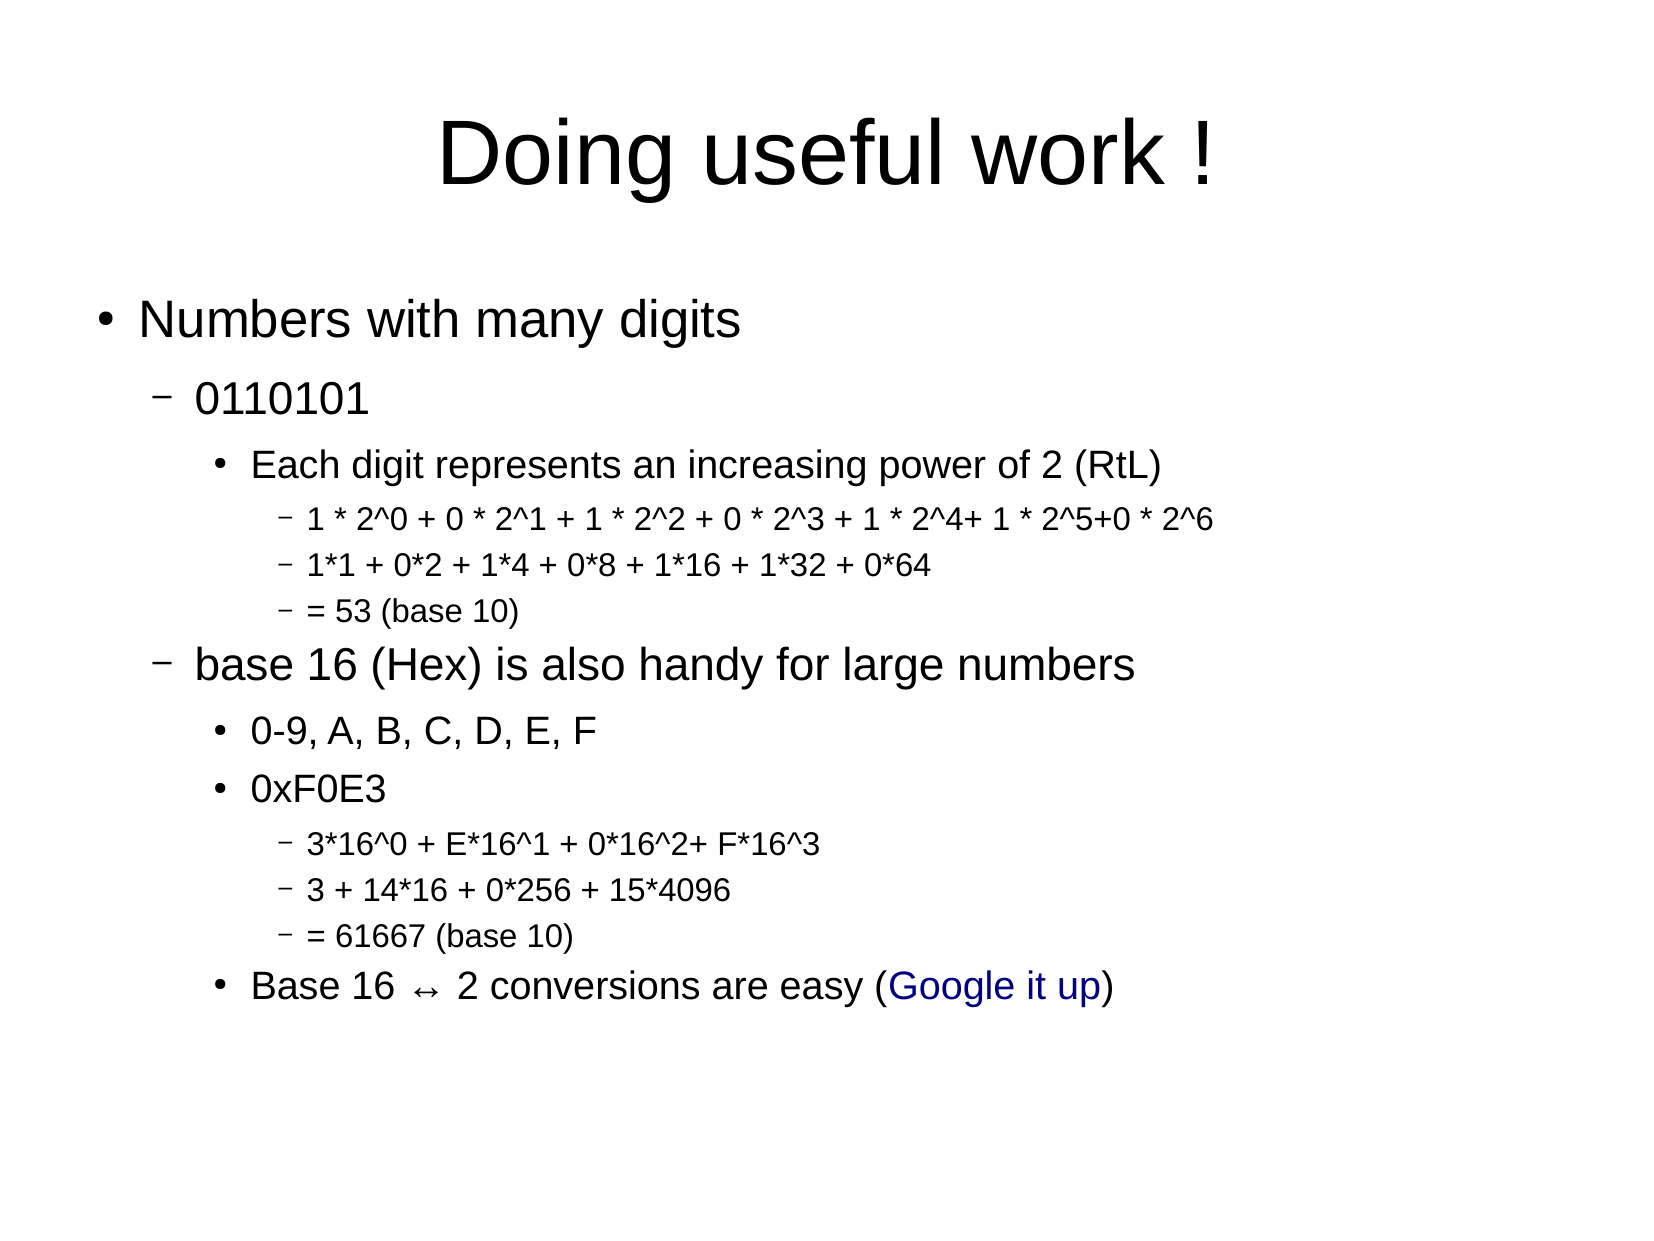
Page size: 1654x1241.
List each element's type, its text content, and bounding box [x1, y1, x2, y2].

title Doing useful work ! [82, 49, 1571, 257]
list Numbers with many digits 0110101 Each digit represents an increasing power of 2 (RtL) 1 * 2^0 + 0 * 2^1 + 1 * 2^2 + 0 * 2^3 + 1 * 2^4+ 1 * 2^5+0 * 2^6 1*1 + 0*2 + 1*4 + 0*8 + 1*16 + 1*32 + 0*64 = 53 (base 10) base 16 (Hex) is also handy for large numbers 0-9, A, B, C, D, E, F 0xF0E3 3*16^0 + E*16^1 + 0*16^2+ F*16^3 3 + 14*16 + 0*256 + 15*4096 = 61667 (base 10) Base 16 ↔ 2 conversions are easy (Google it up) [82, 290, 1571, 1010]
